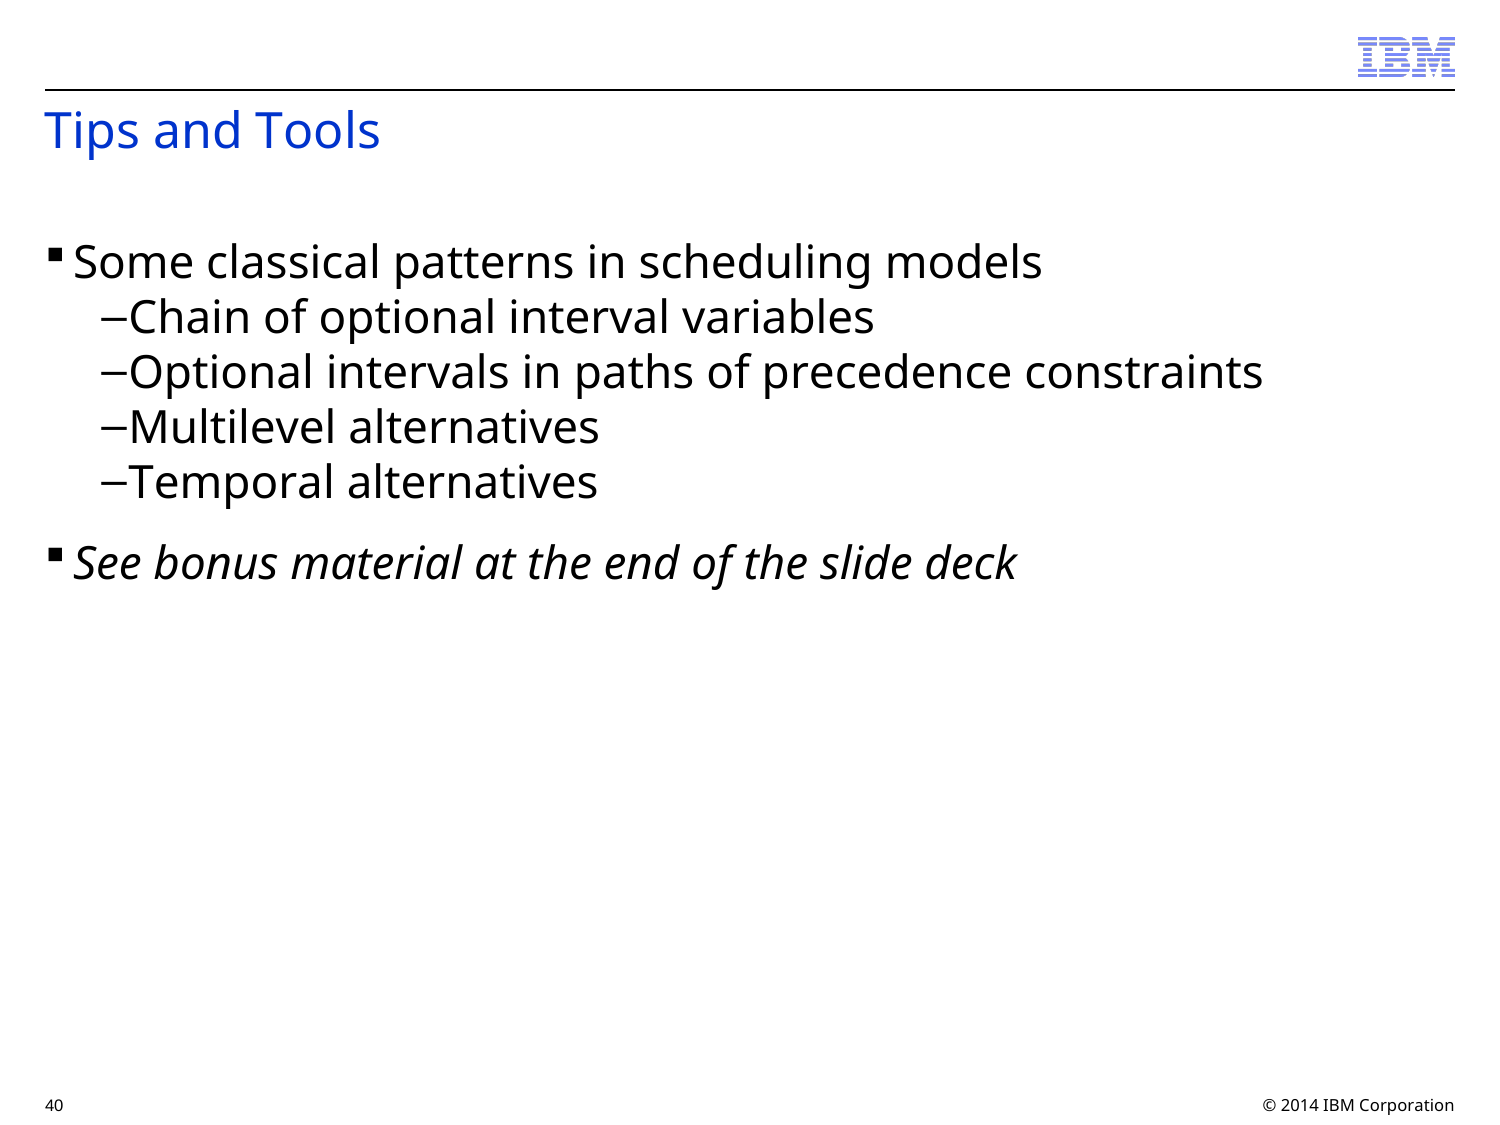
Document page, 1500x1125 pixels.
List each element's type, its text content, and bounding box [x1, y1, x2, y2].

picture [1358, 37, 1455, 77]
list Some classical patterns in scheduling models Chain of optional interval variables Optional intervals in paths of precedence constraints Multilevel alternatives Temporal alternatives See bonus material at the end of the slide deck [29, 224, 1426, 661]
title Tips and Tools [29, 97, 1500, 203]
